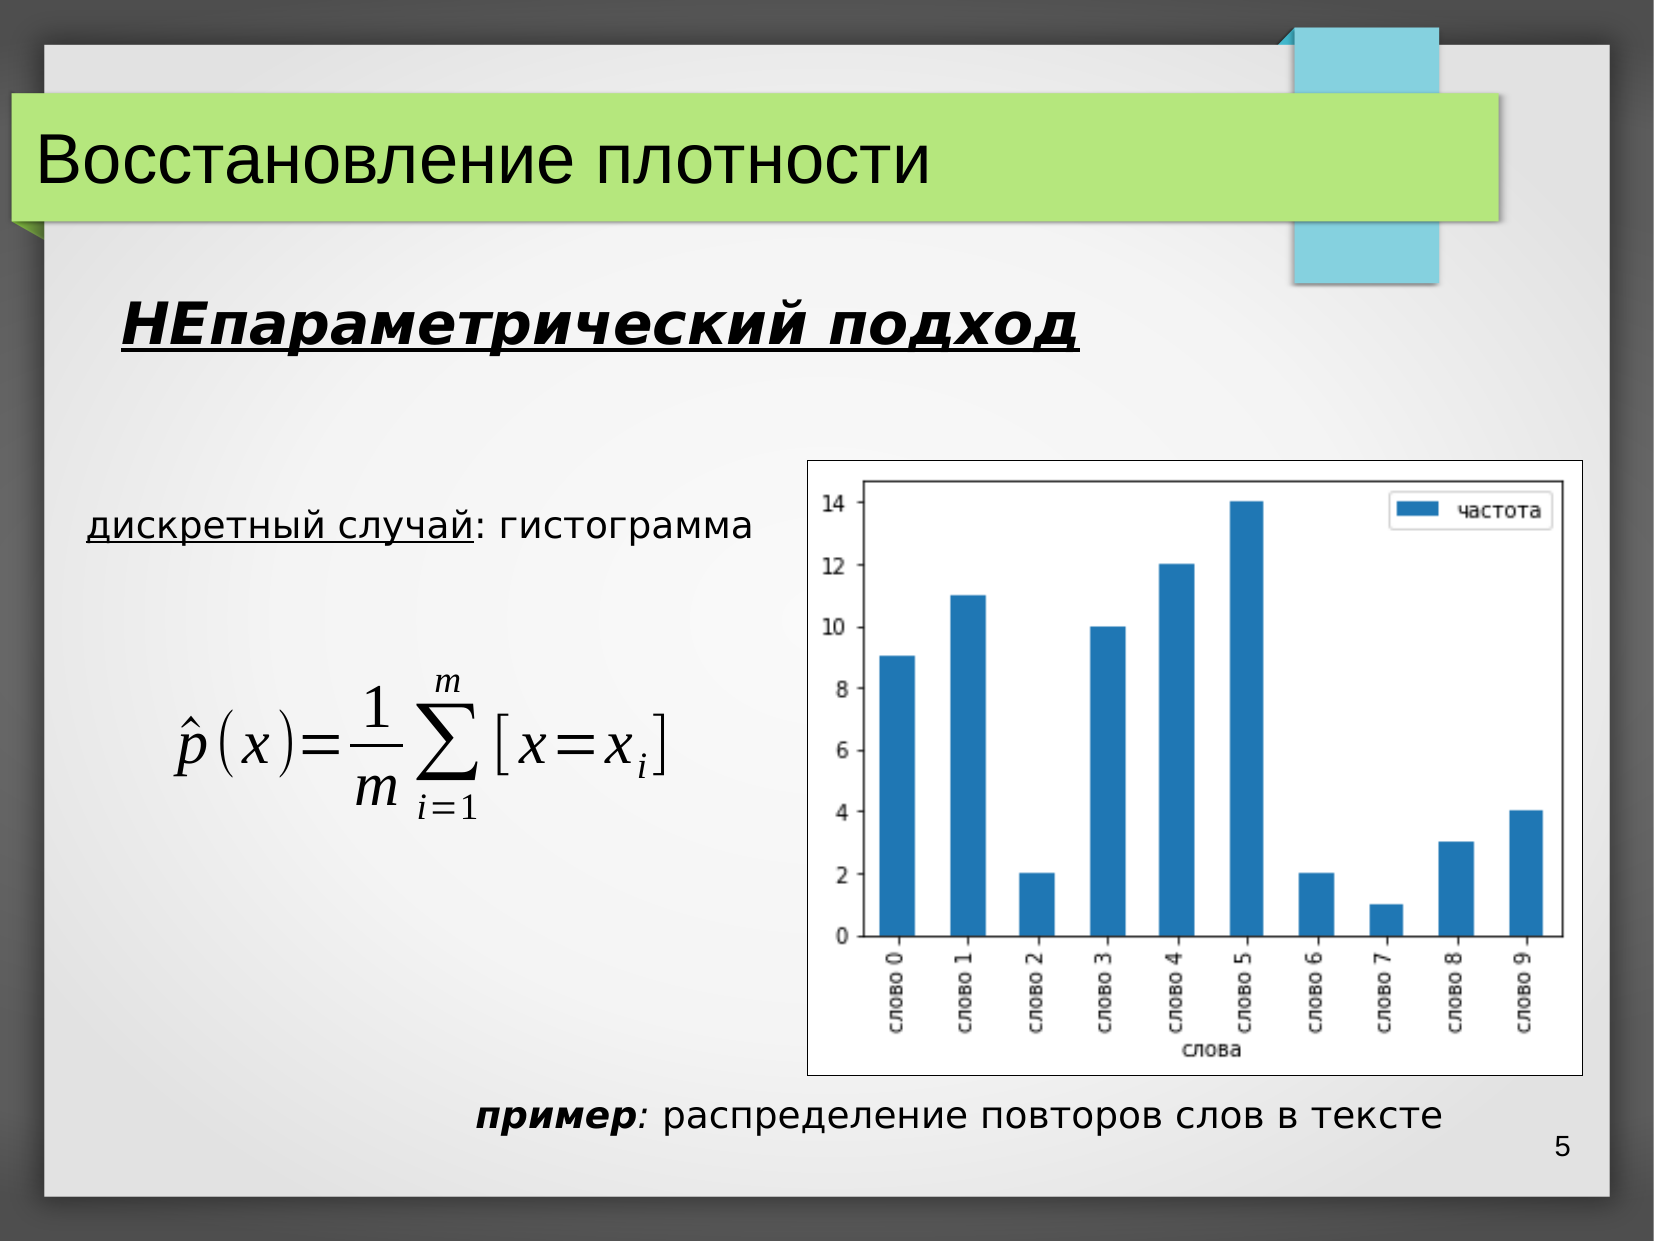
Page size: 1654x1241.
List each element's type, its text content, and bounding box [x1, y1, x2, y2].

title Восстановление плотности [35, 118, 1489, 199]
text_box НЕпараметрический подход [106, 283, 1300, 370]
text_box пример: распределение повторов слов в тексте [460, 1086, 1477, 1147]
picture [0, 0, 1654, 1241]
text_box дискретный случай: гистограмма [70, 496, 792, 557]
chart [165, 658, 676, 827]
